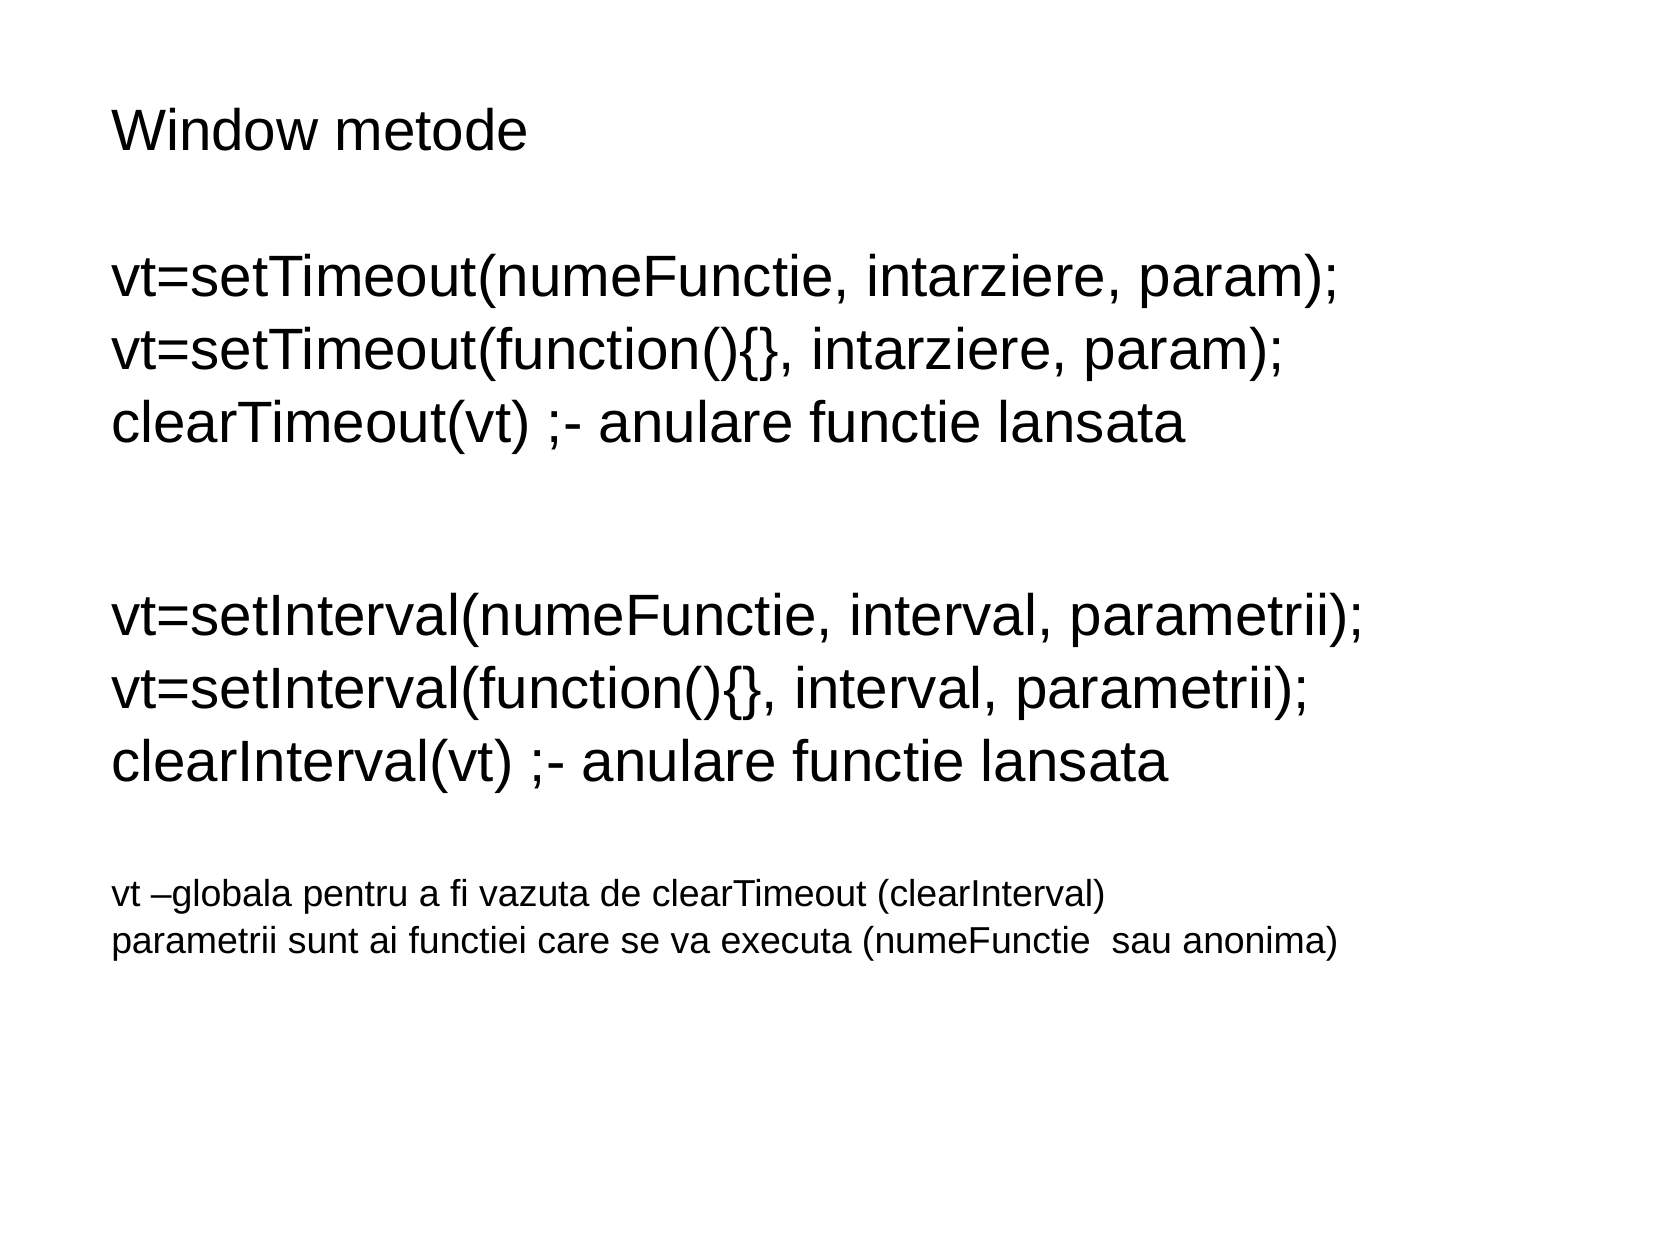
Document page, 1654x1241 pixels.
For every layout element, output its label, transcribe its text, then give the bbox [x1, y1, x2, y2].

text_box Window metode vt=setTimeout(numeFunctie, intarziere, param); vt=setTimeout(function(){}, intarziere, param); clearTimeout(vt) ;- anulare functie lansata vt=setInterval(numeFunctie, interval, parametrii); vt=setInterval(function(){}, interval, parametrii); clearInterval(vt) ;- anulare functie lansata vt –globala pentru a fi vazuta de clearTimeout (clearInterval) parametrii sunt ai functiei care se va executa (numeFunctie sau anonima) [96, 96, 1585, 1199]
